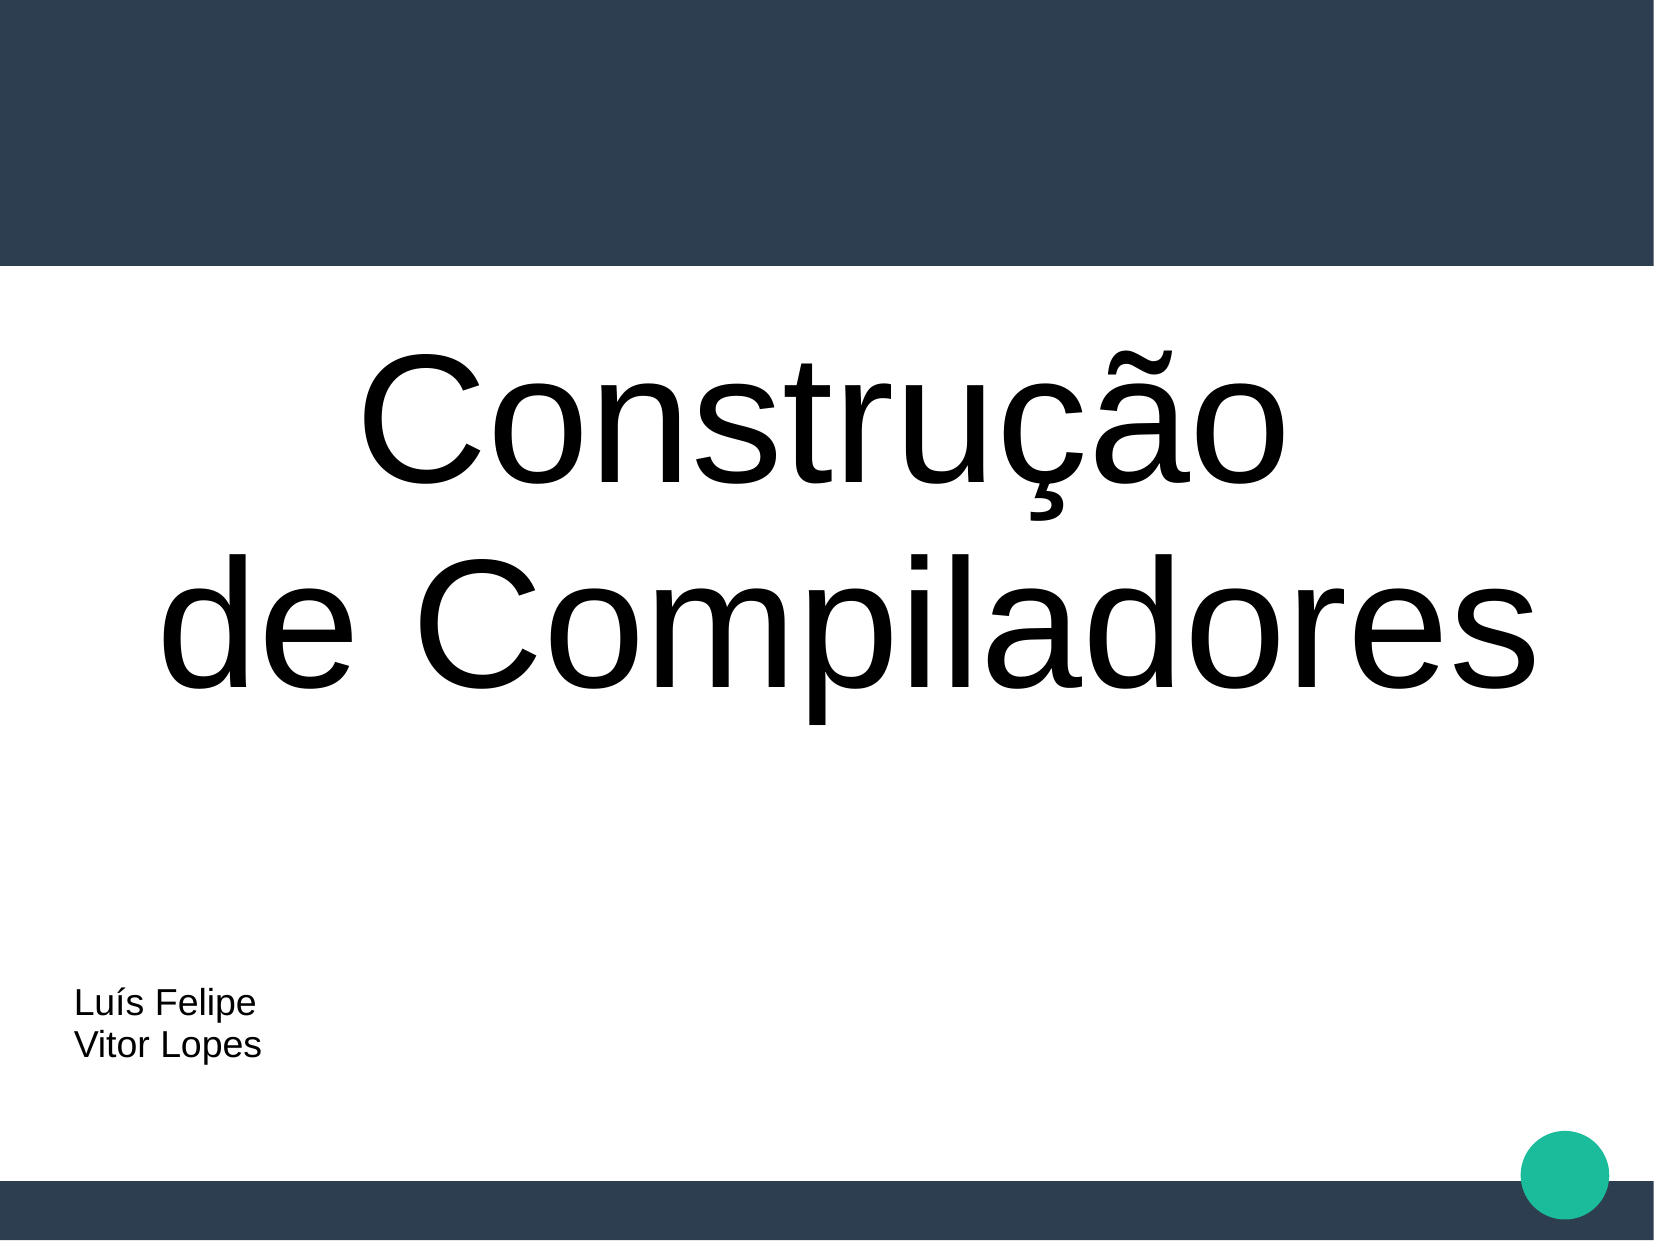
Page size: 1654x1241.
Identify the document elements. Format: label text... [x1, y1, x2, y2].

text_box Luís Felipe Vitor Lopes [59, 974, 414, 1074]
text_box Construção de Compiladores [141, 309, 1571, 794]
